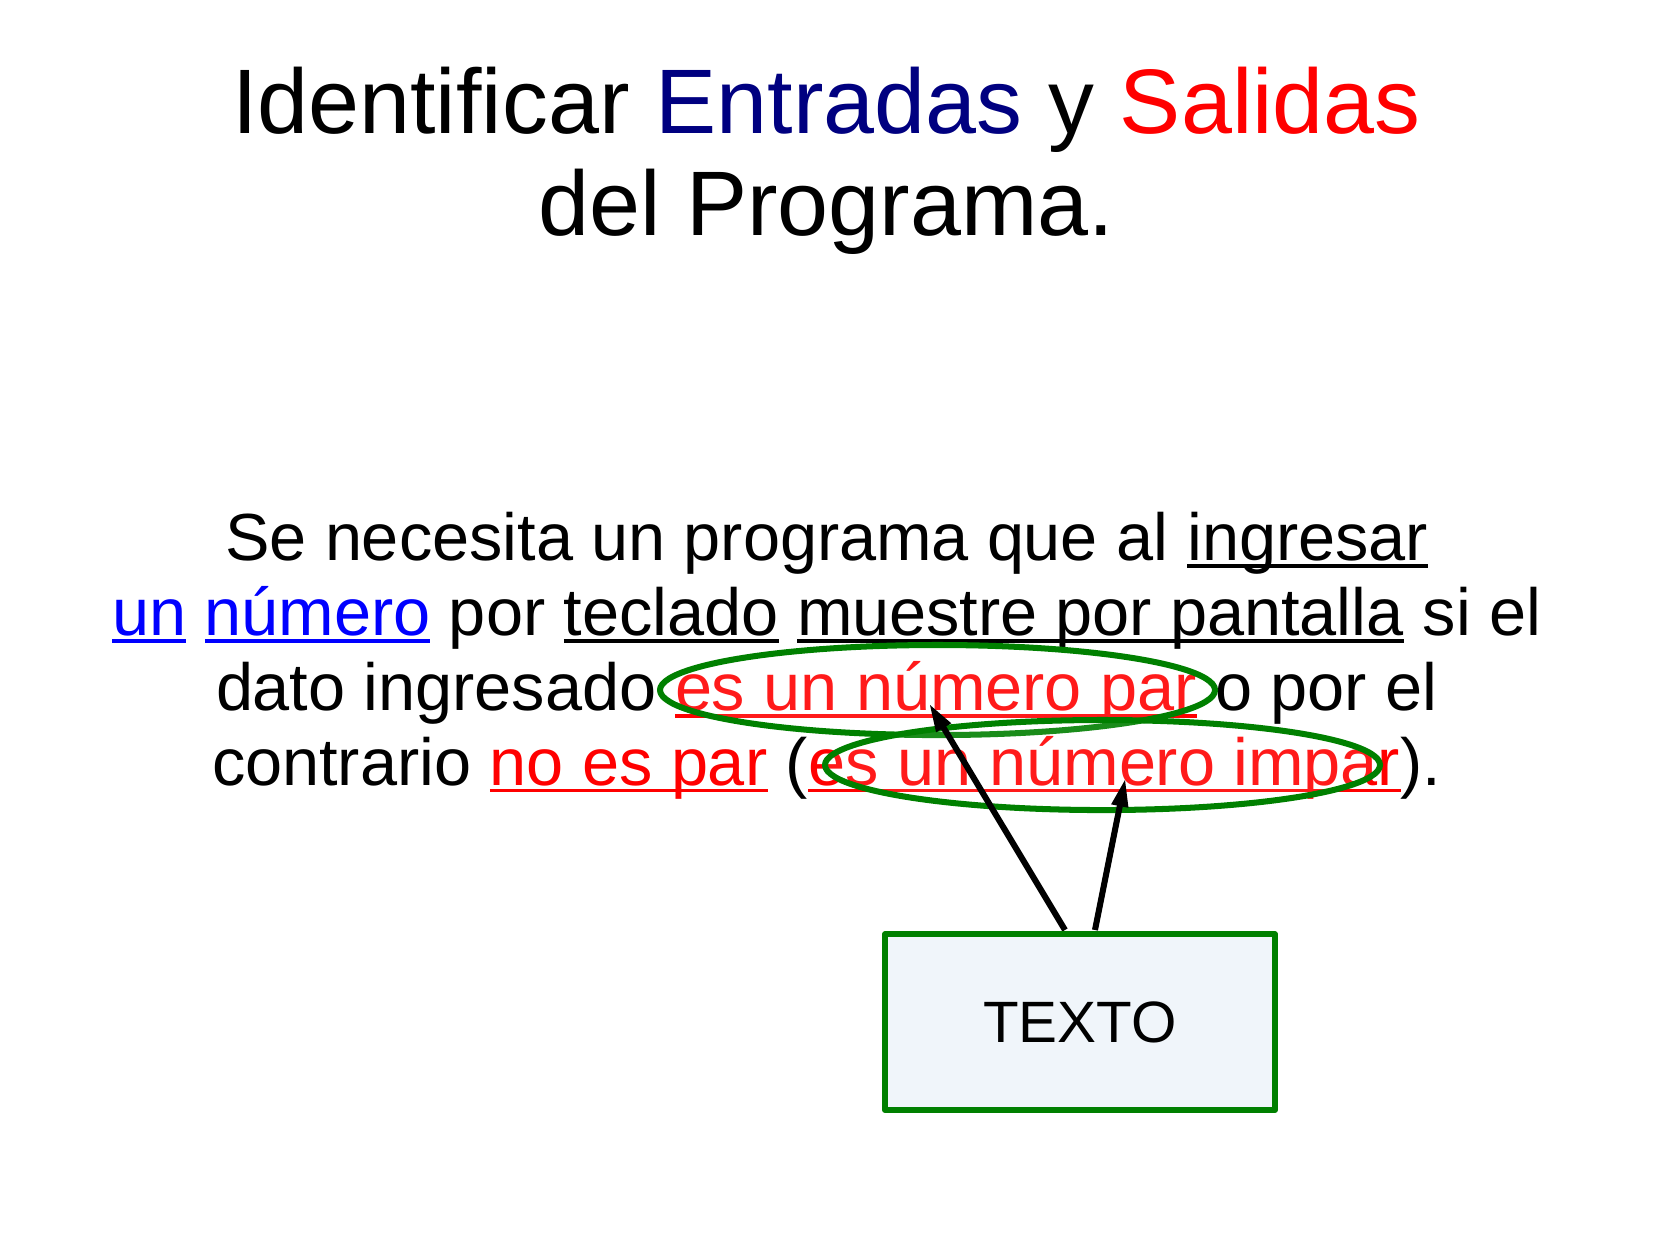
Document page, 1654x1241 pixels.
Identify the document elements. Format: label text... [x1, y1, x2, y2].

text_box [660, 645, 1381, 811]
subtitle Se necesita un programa que al ingresar un número por teclado muestre por pantalla si el dato ingresado es un número par o por el contrario no es par (es un número impar). [82, 290, 1571, 1010]
text_box TEXTO [885, 934, 1276, 1111]
title Identificar Entradas y Salidas del Programa. [82, 49, 1571, 257]
